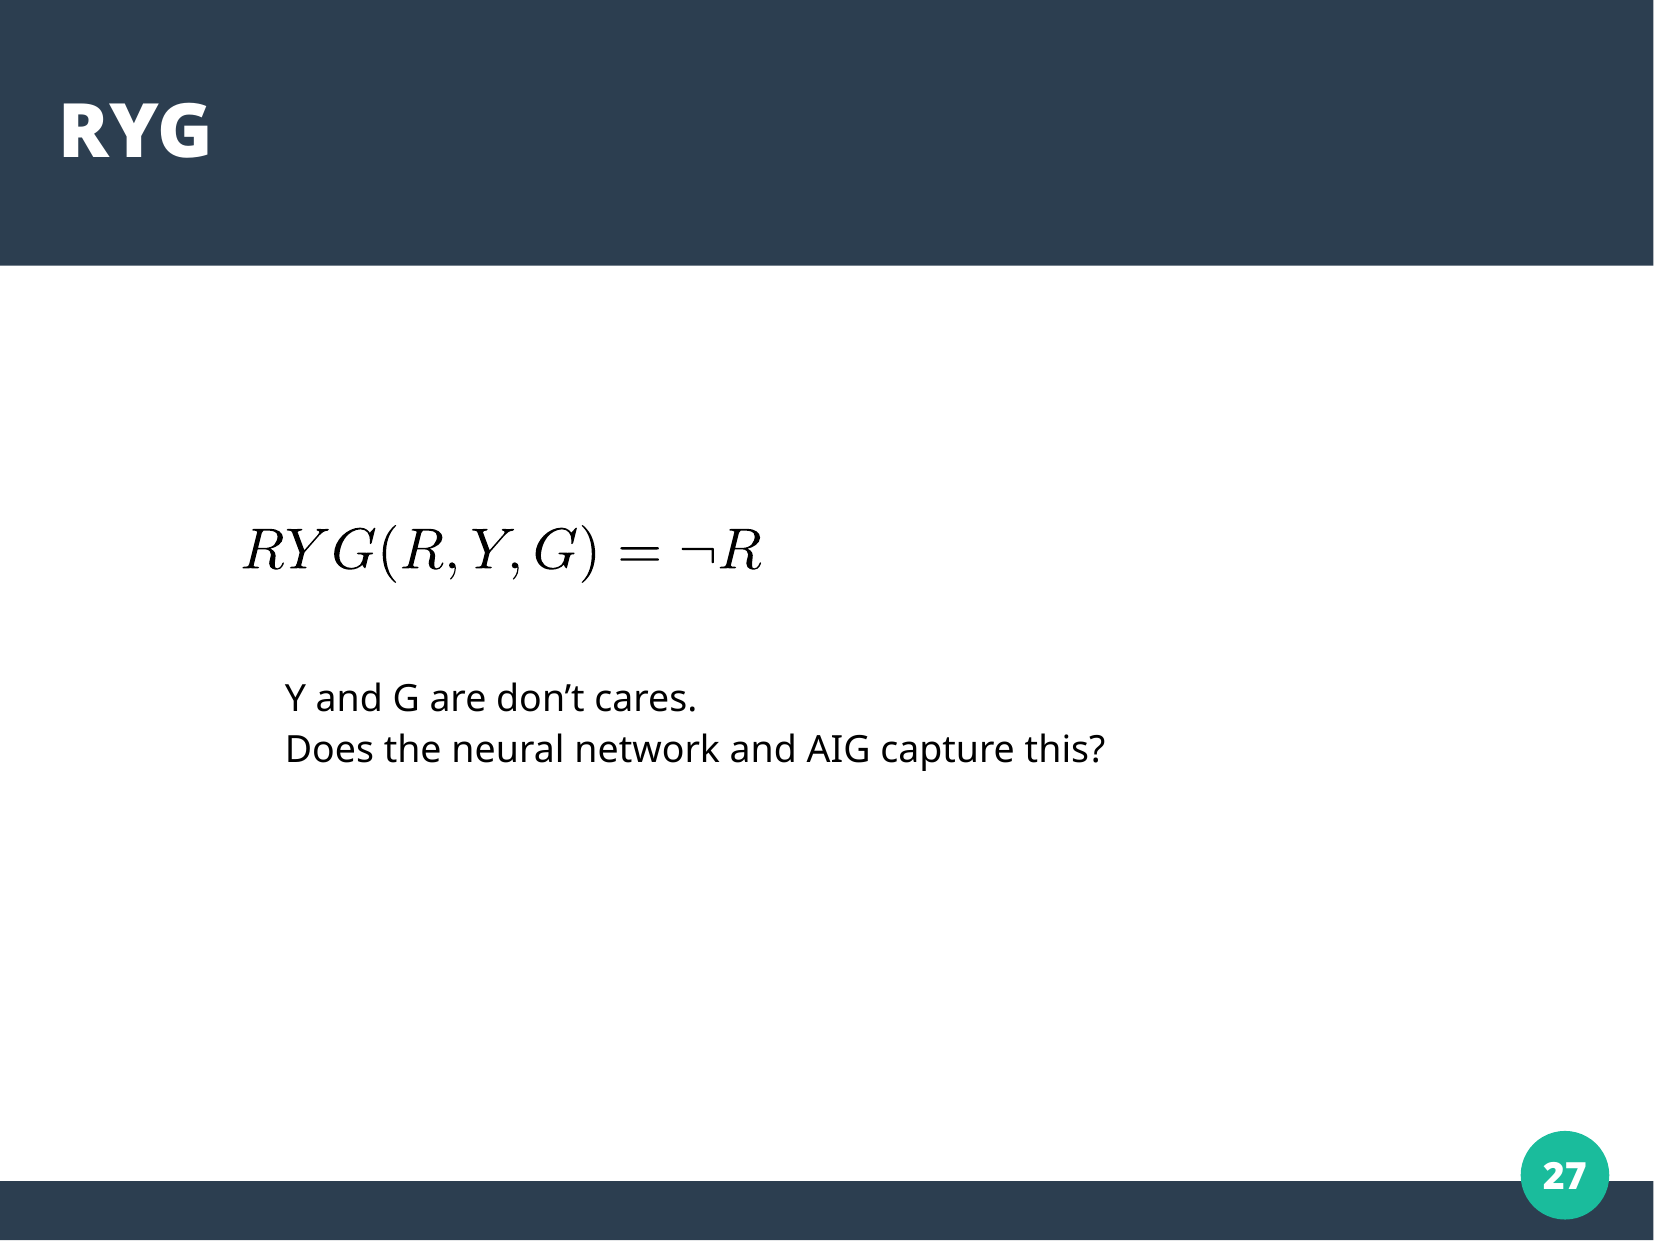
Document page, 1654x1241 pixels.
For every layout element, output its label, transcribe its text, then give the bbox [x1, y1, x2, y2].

title RYG [59, 49, 1595, 207]
text_box Y and G are don’t cares. Does the neural network and AIG capture this? [270, 664, 1276, 901]
picture [240, 525, 762, 583]
